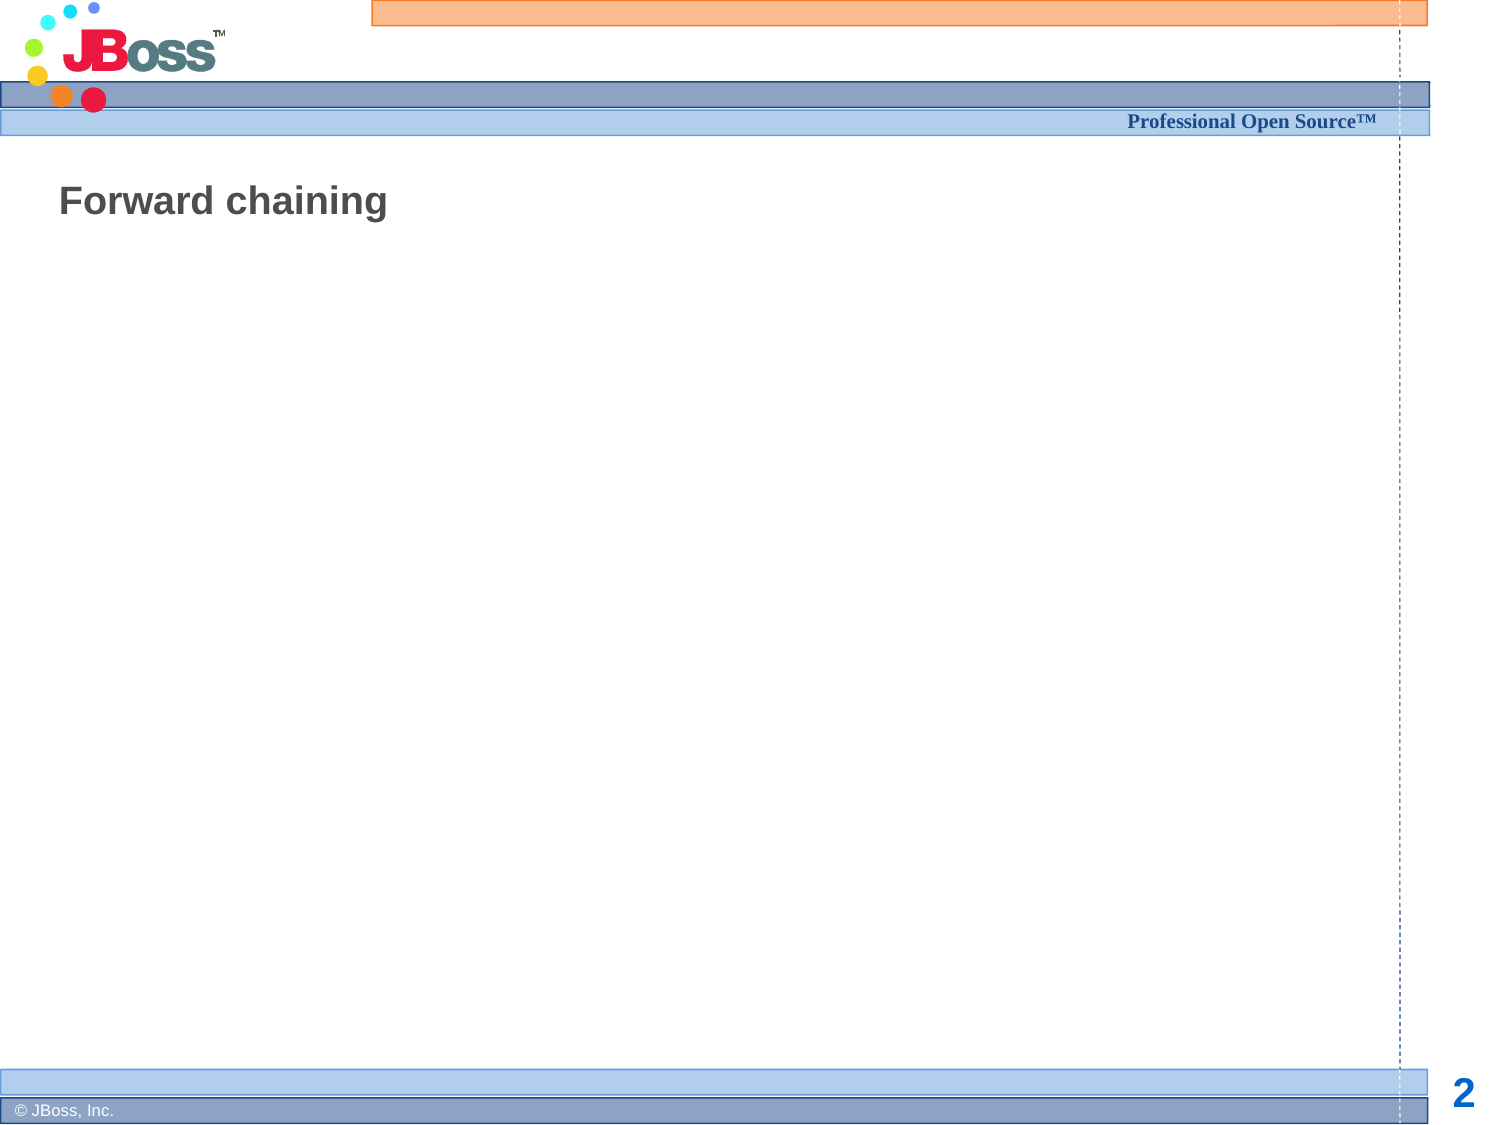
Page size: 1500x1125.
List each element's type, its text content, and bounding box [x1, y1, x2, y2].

title Forward chaining [59, 118, 1347, 284]
